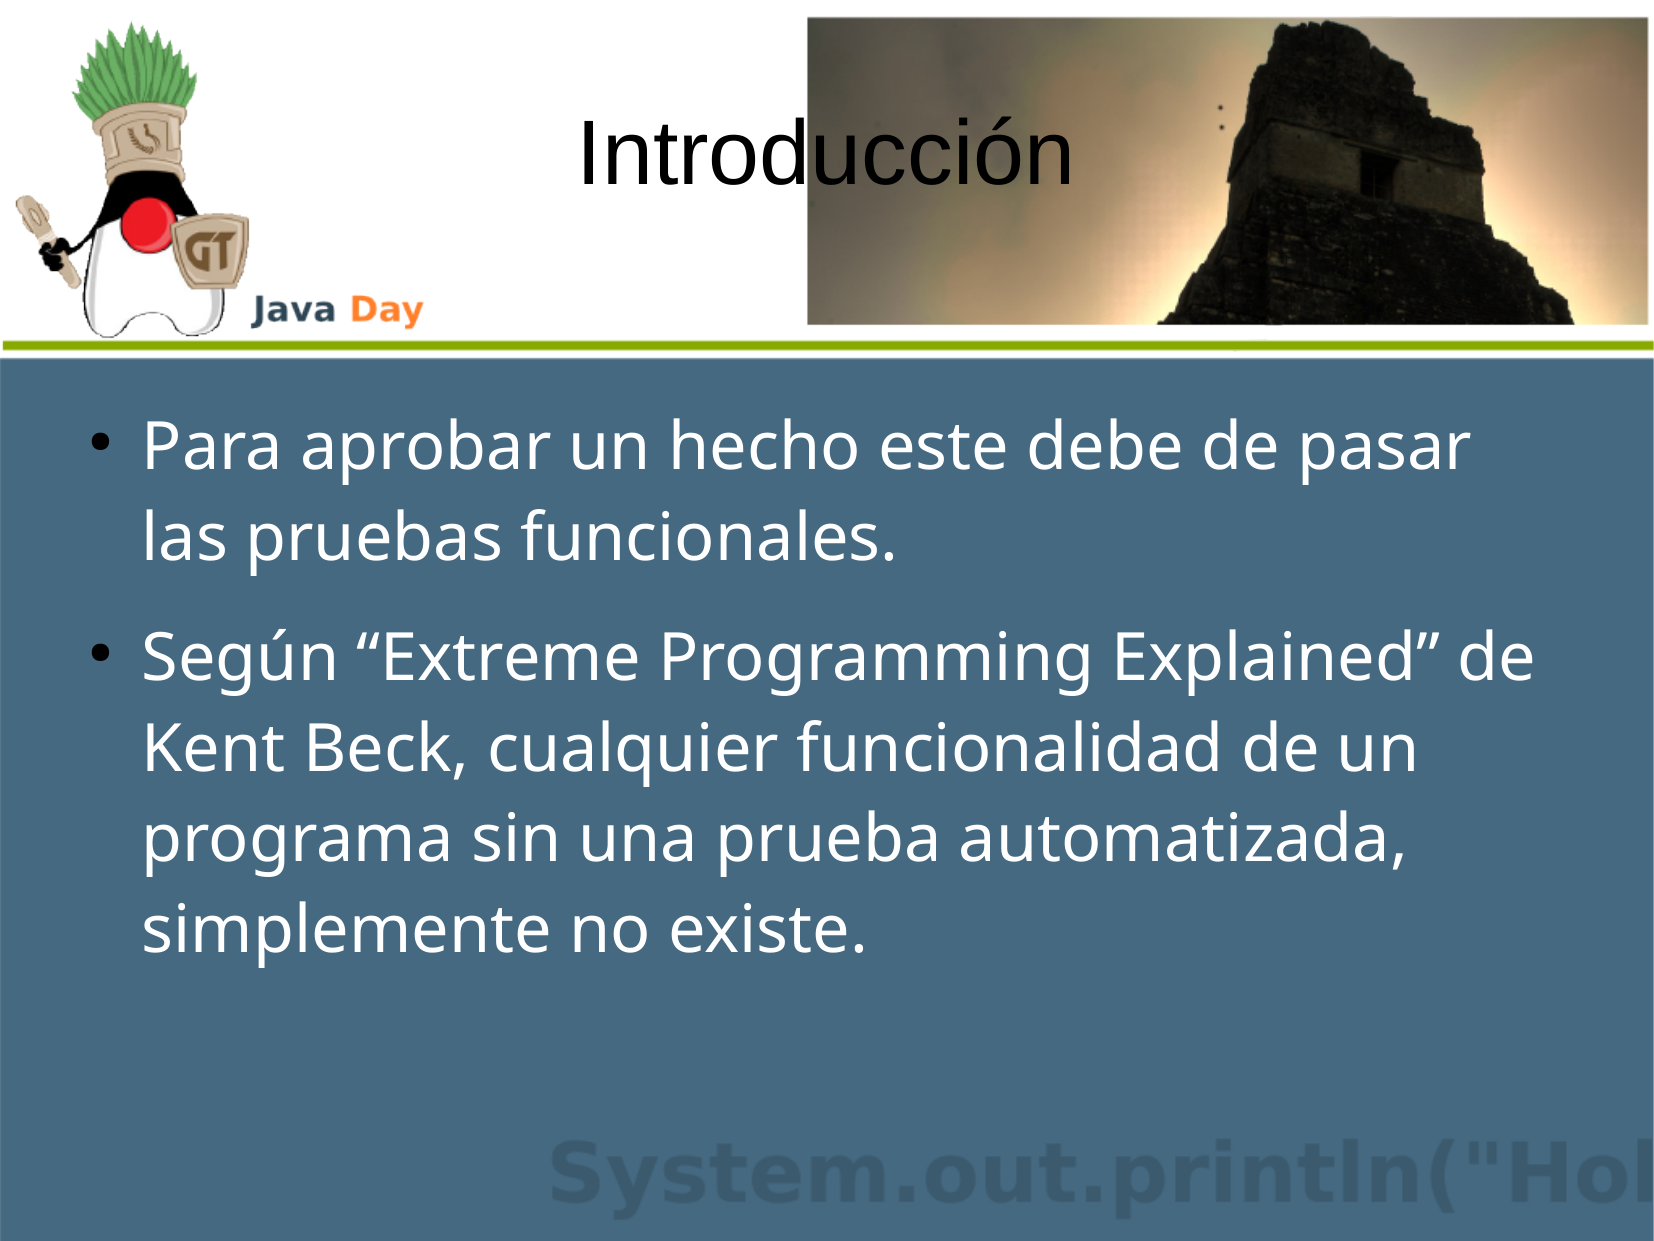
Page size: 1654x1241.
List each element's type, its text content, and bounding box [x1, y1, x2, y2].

title Introducción [82, 49, 1571, 257]
picture [0, 0, 1654, 1241]
list Para aprobar un hecho este debe de pasar las pruebas funcionales. Según “Extreme Programming Explained” de Kent Beck, cualquier funcionalidad de un programa sin una prueba automatizada, simplemente no existe. [70, 398, 1559, 1217]
